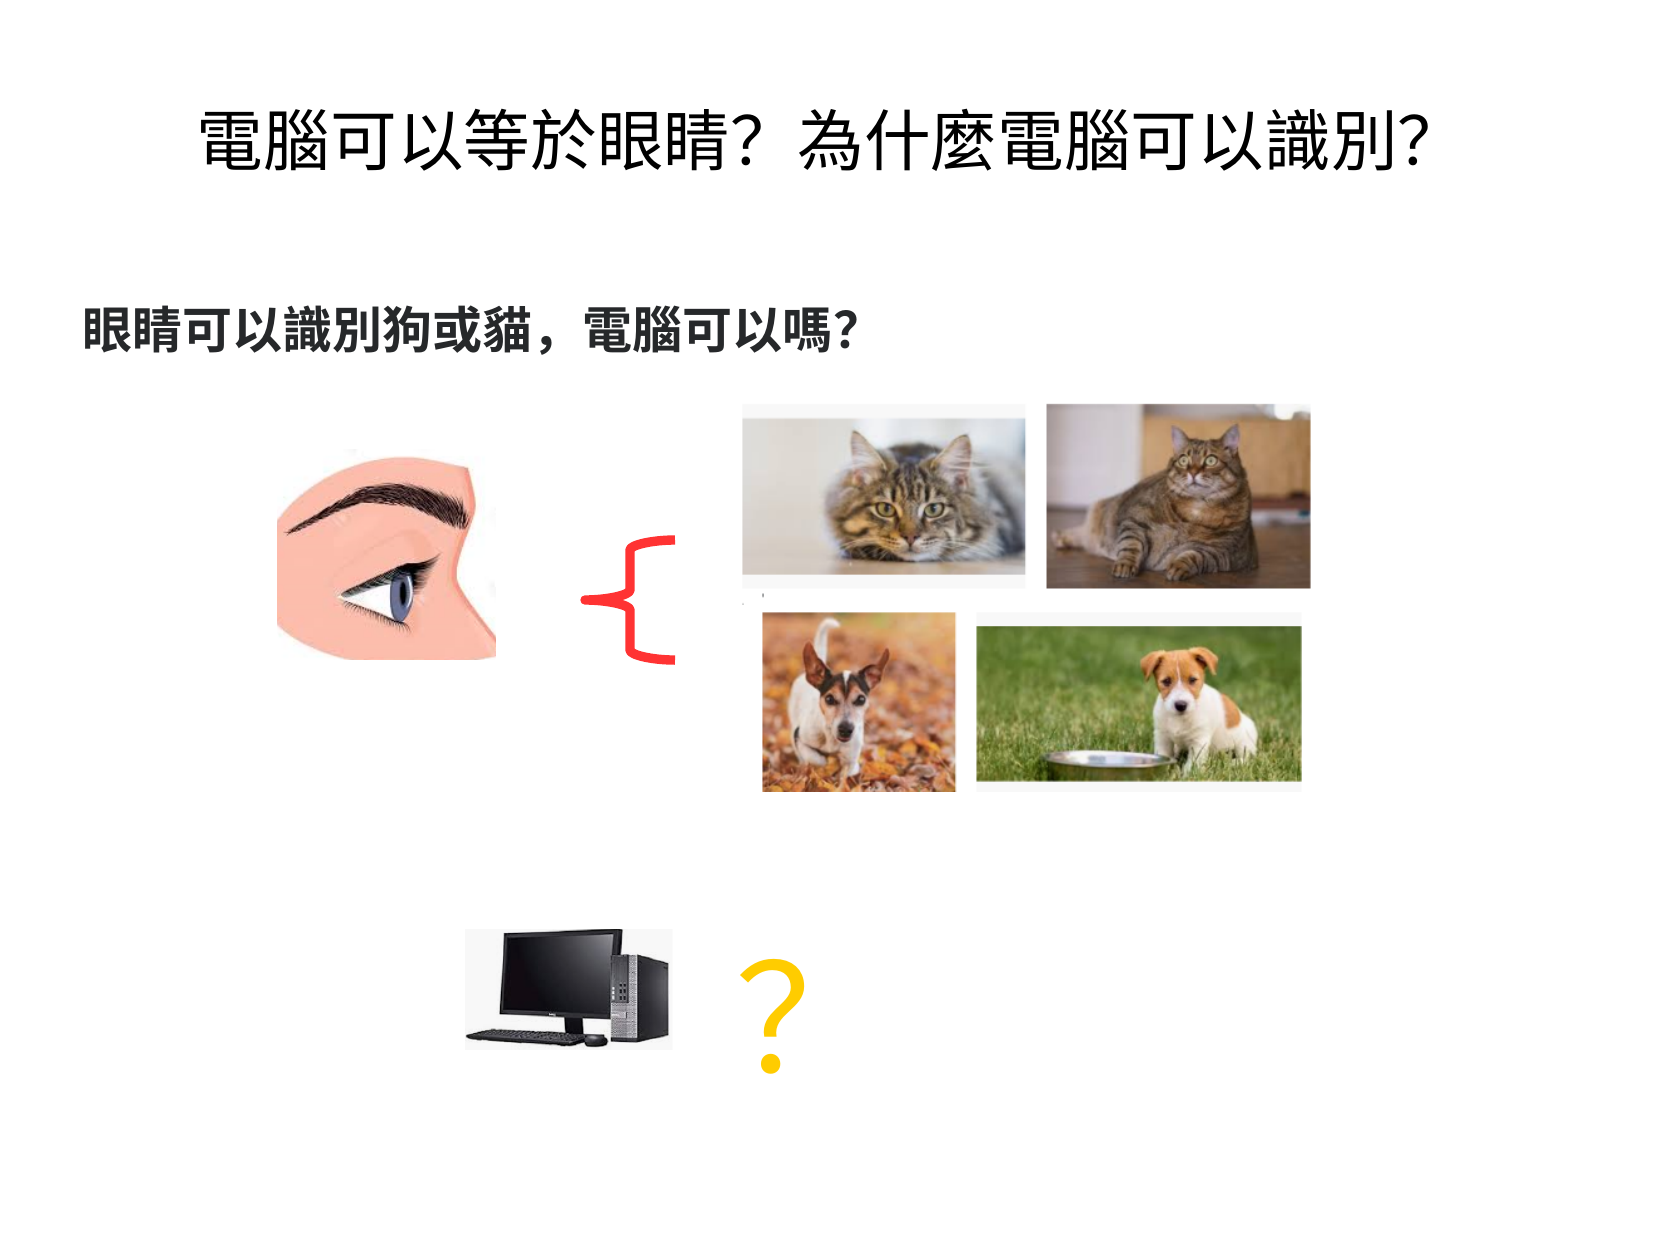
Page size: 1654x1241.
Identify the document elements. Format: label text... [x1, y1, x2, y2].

picture [720, 389, 1322, 792]
list 眼睛可以識別狗或貓，電腦可以嗎？ [82, 290, 1571, 1109]
picture [277, 449, 496, 661]
picture [465, 929, 676, 1051]
title 電腦可以等於眼睛？為什麼電腦可以識別？ [86, 32, 1576, 241]
text_box ？ [735, 900, 803, 1099]
